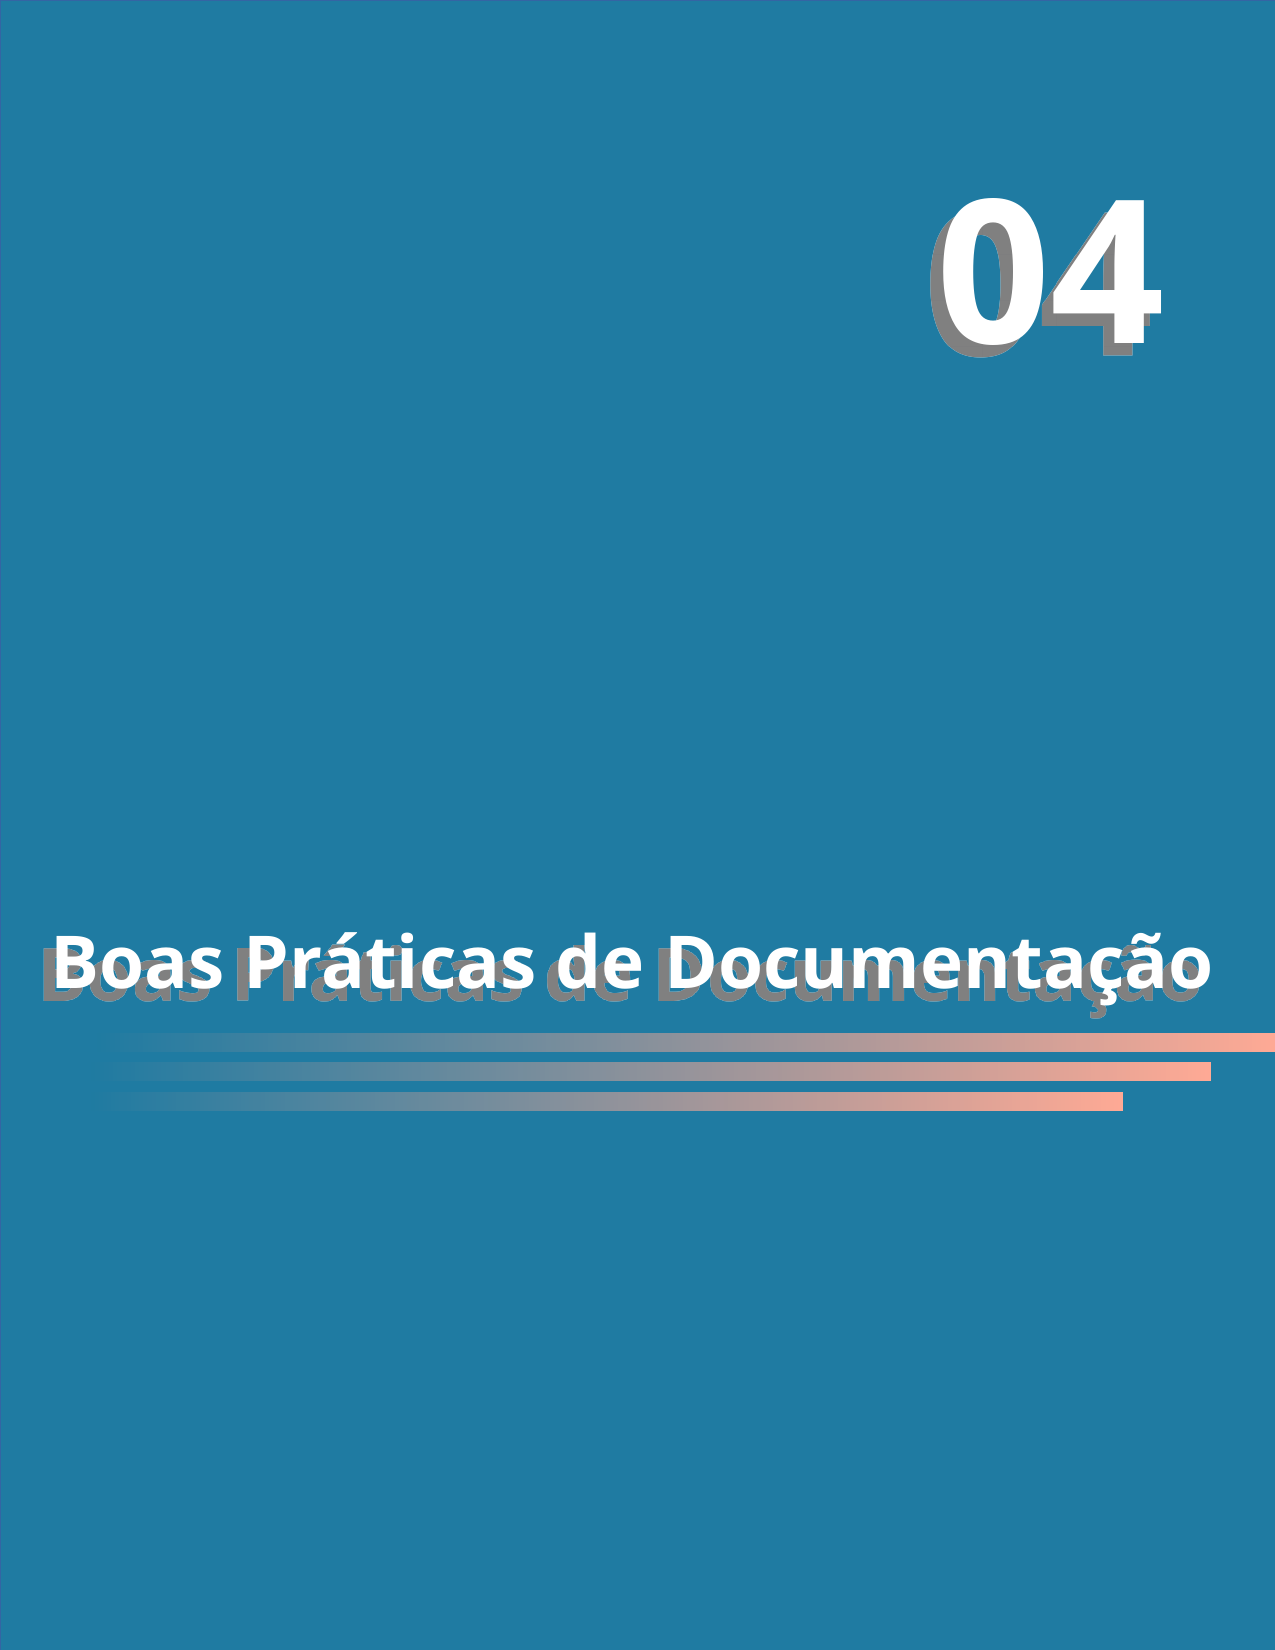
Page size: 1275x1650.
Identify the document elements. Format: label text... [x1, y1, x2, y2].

text_box [0, 0, 1275, 1650]
text_box 04 [921, 59, 1217, 473]
text_box Boas Práticas de Documentação [35, 856, 1247, 1018]
